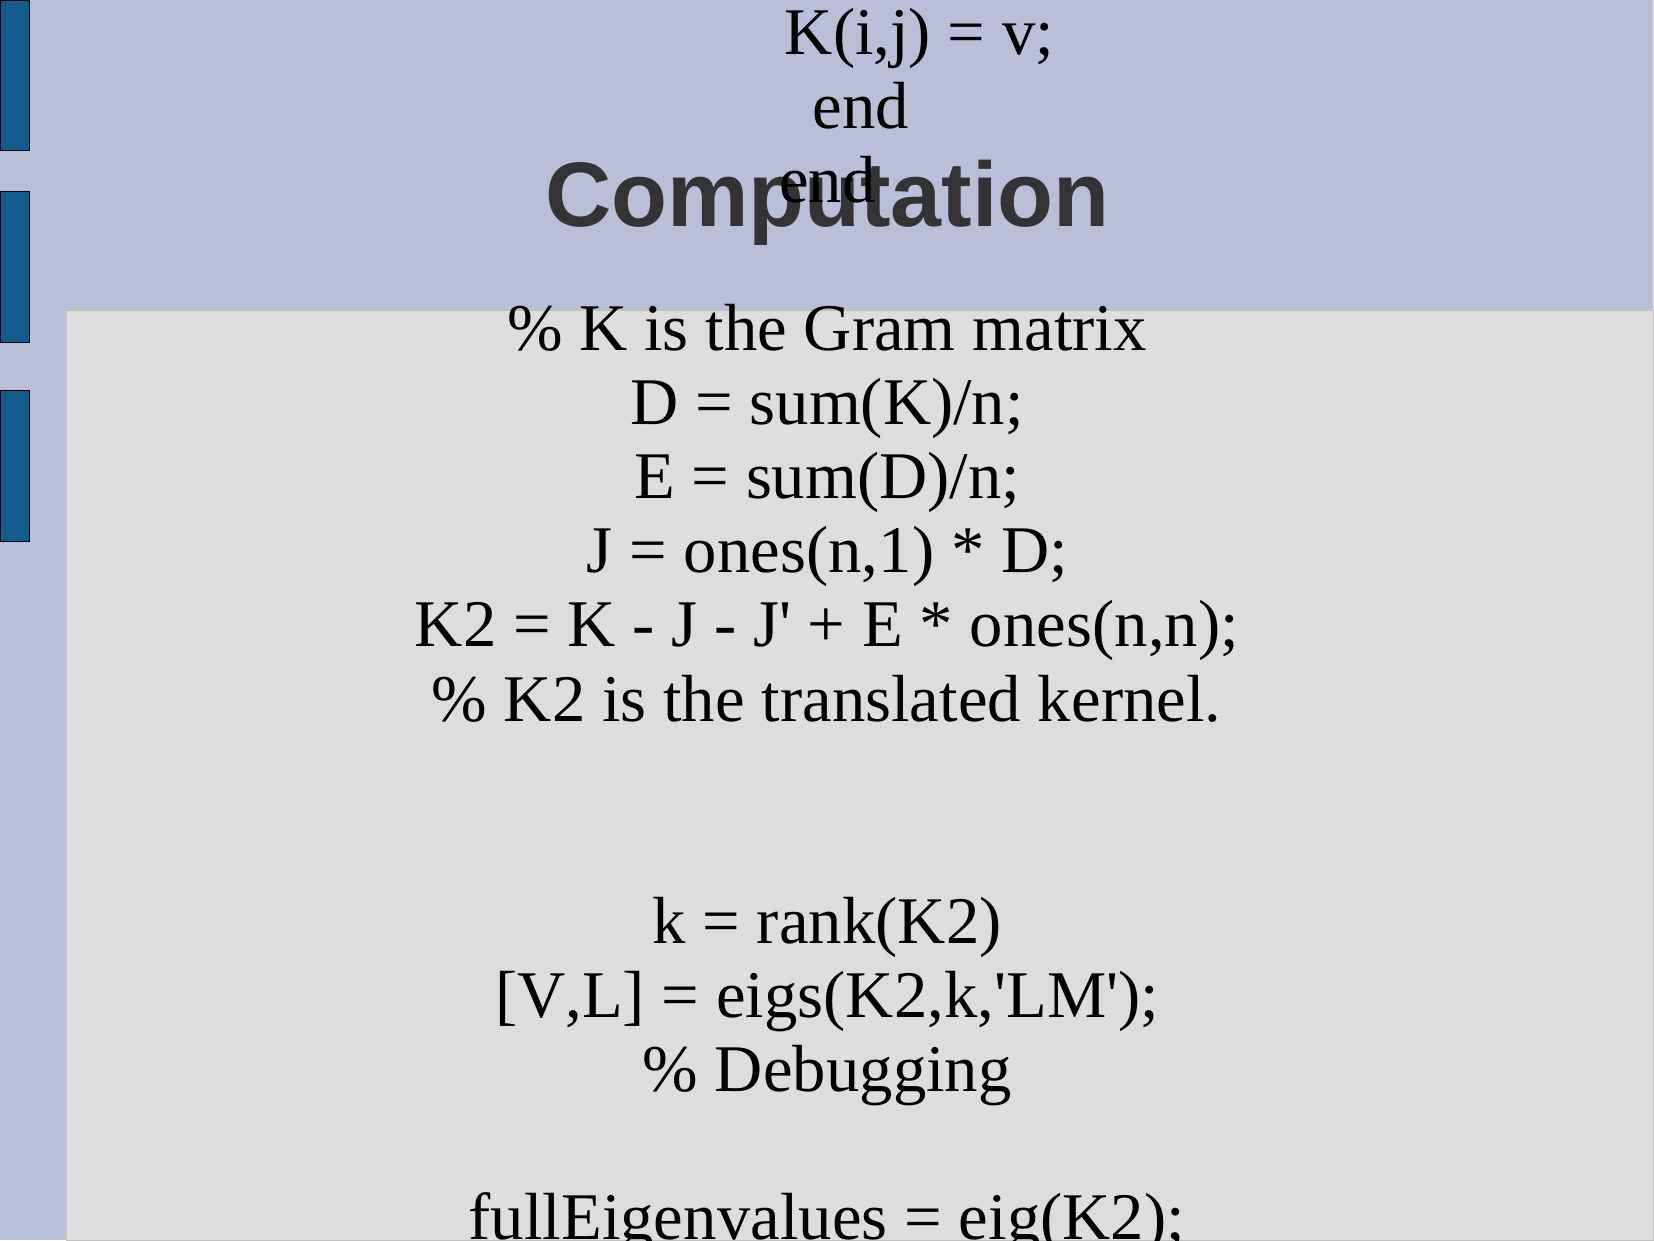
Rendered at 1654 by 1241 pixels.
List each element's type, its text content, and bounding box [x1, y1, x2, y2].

subtitle function [Representation, Residuals] = learn(train, kernel, param) % Computes a representation of the training data % and the residuals of the data which should be close to zero. % Arguments are a cell array of training data, a function handle, % kernel hyperparameter. % Written by Alex Clark but heavily based on % John Shawe-Taylor and Nello Cristianini's code % Jan 11 2006. n = size(train,1); for i = 1:n for j = i:n v = kernel(train{i},train{j},param); K(j,i) = v; K(i,j) = v; end end % K is the Gram matrix D = sum(K)/n; E = sum(D)/n; J = ones(n,1) * D; K2 = K - J - J' + E * ones(n,n); % K2 is the translated kernel. k = rank(K2) [V,L] = eigs(K2,k,'LM'); % Debugging fullEigenvalues = eig(K2); invL = diag(1./diag(L)); sqrtL = diag(sqrt(diag(L))); invsqrtL = diag(1./diag(sqrtL)); Knew = K2' * V * invL * V' * K2; % lengths of translated vectors mahalanobis = sqrt(diag(K2' * V * invL * invL * V' * K2)) Representation.V = V; Representation.L = L; Representation.D = D; Representation.E = E; Representation.eigs = fullEigenvalues; Representation.rank = k; Representation.train = train; Representation.Knew = Knew; Representation.kernel = kernel; Representation.kernelParams = param; Residuals = diag(K2) - diag(Knew); [121, 0, 1534, 1241]
